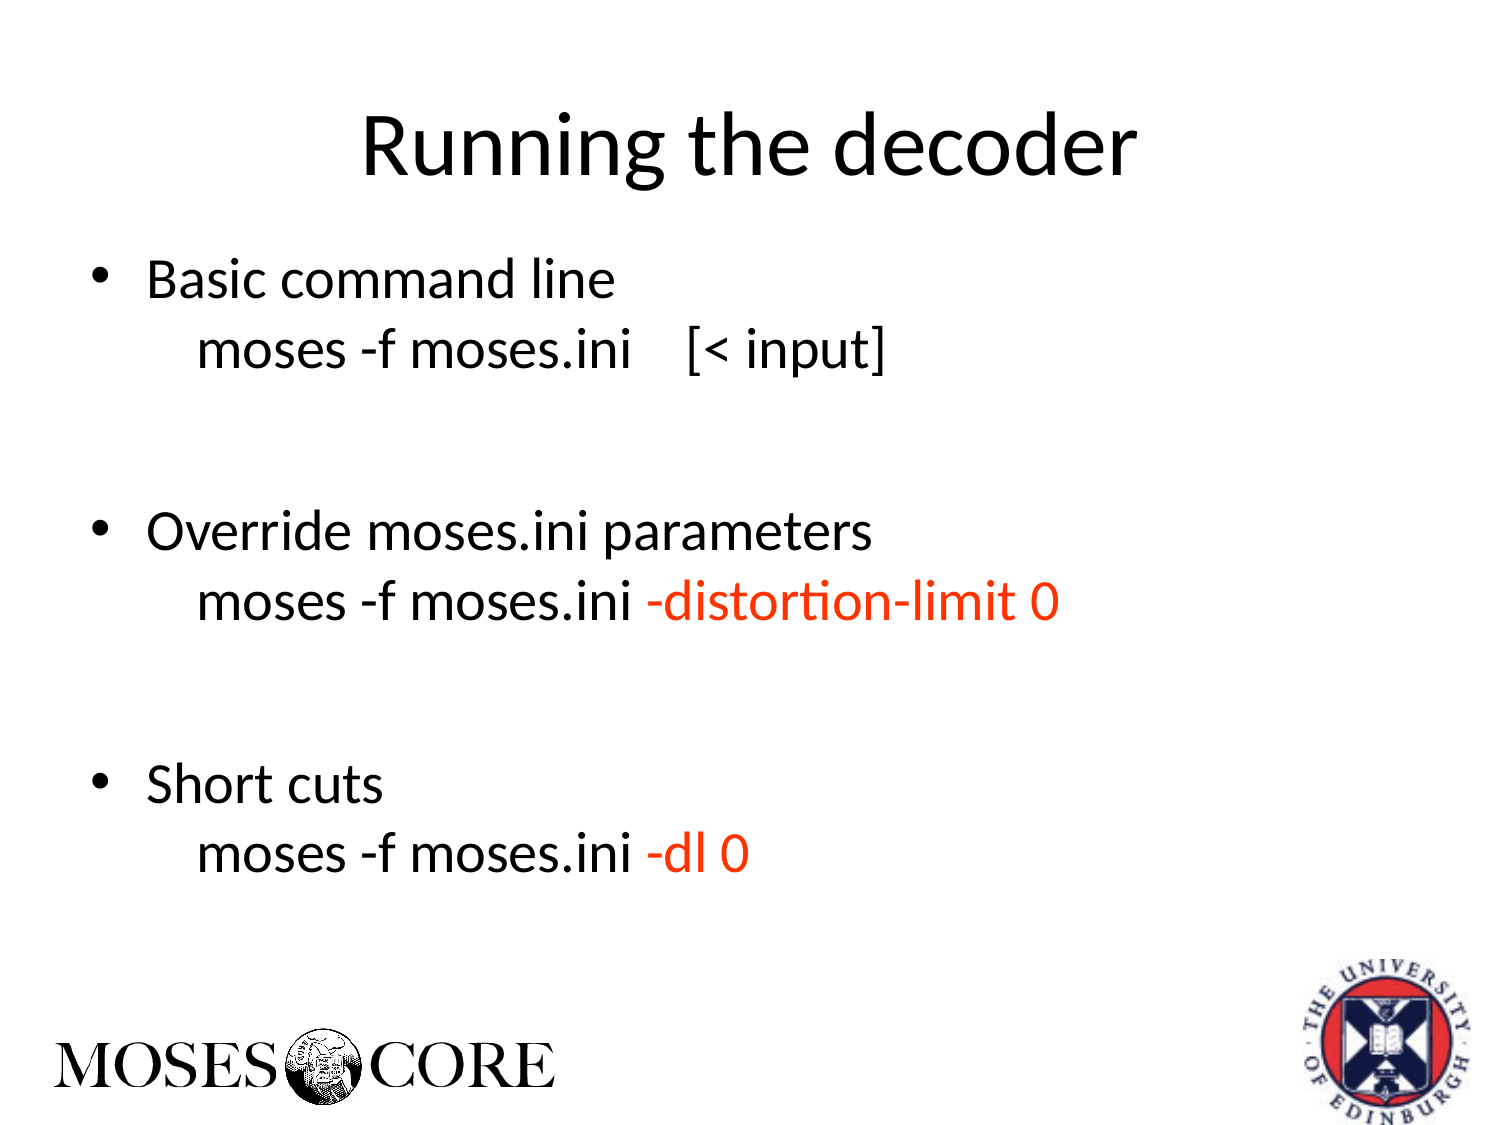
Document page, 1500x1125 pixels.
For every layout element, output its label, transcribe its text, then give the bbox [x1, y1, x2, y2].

picture [1303, 959, 1475, 1125]
picture [53, 1025, 555, 1108]
title Running the decoder [75, 45, 1426, 232]
list Basic command line moses -f moses.ini [< input] Override moses.ini parameters moses -f moses.ini -distortion-limit 0 Short cuts moses -f moses.ini -dl 0 [75, 232, 1426, 1006]
